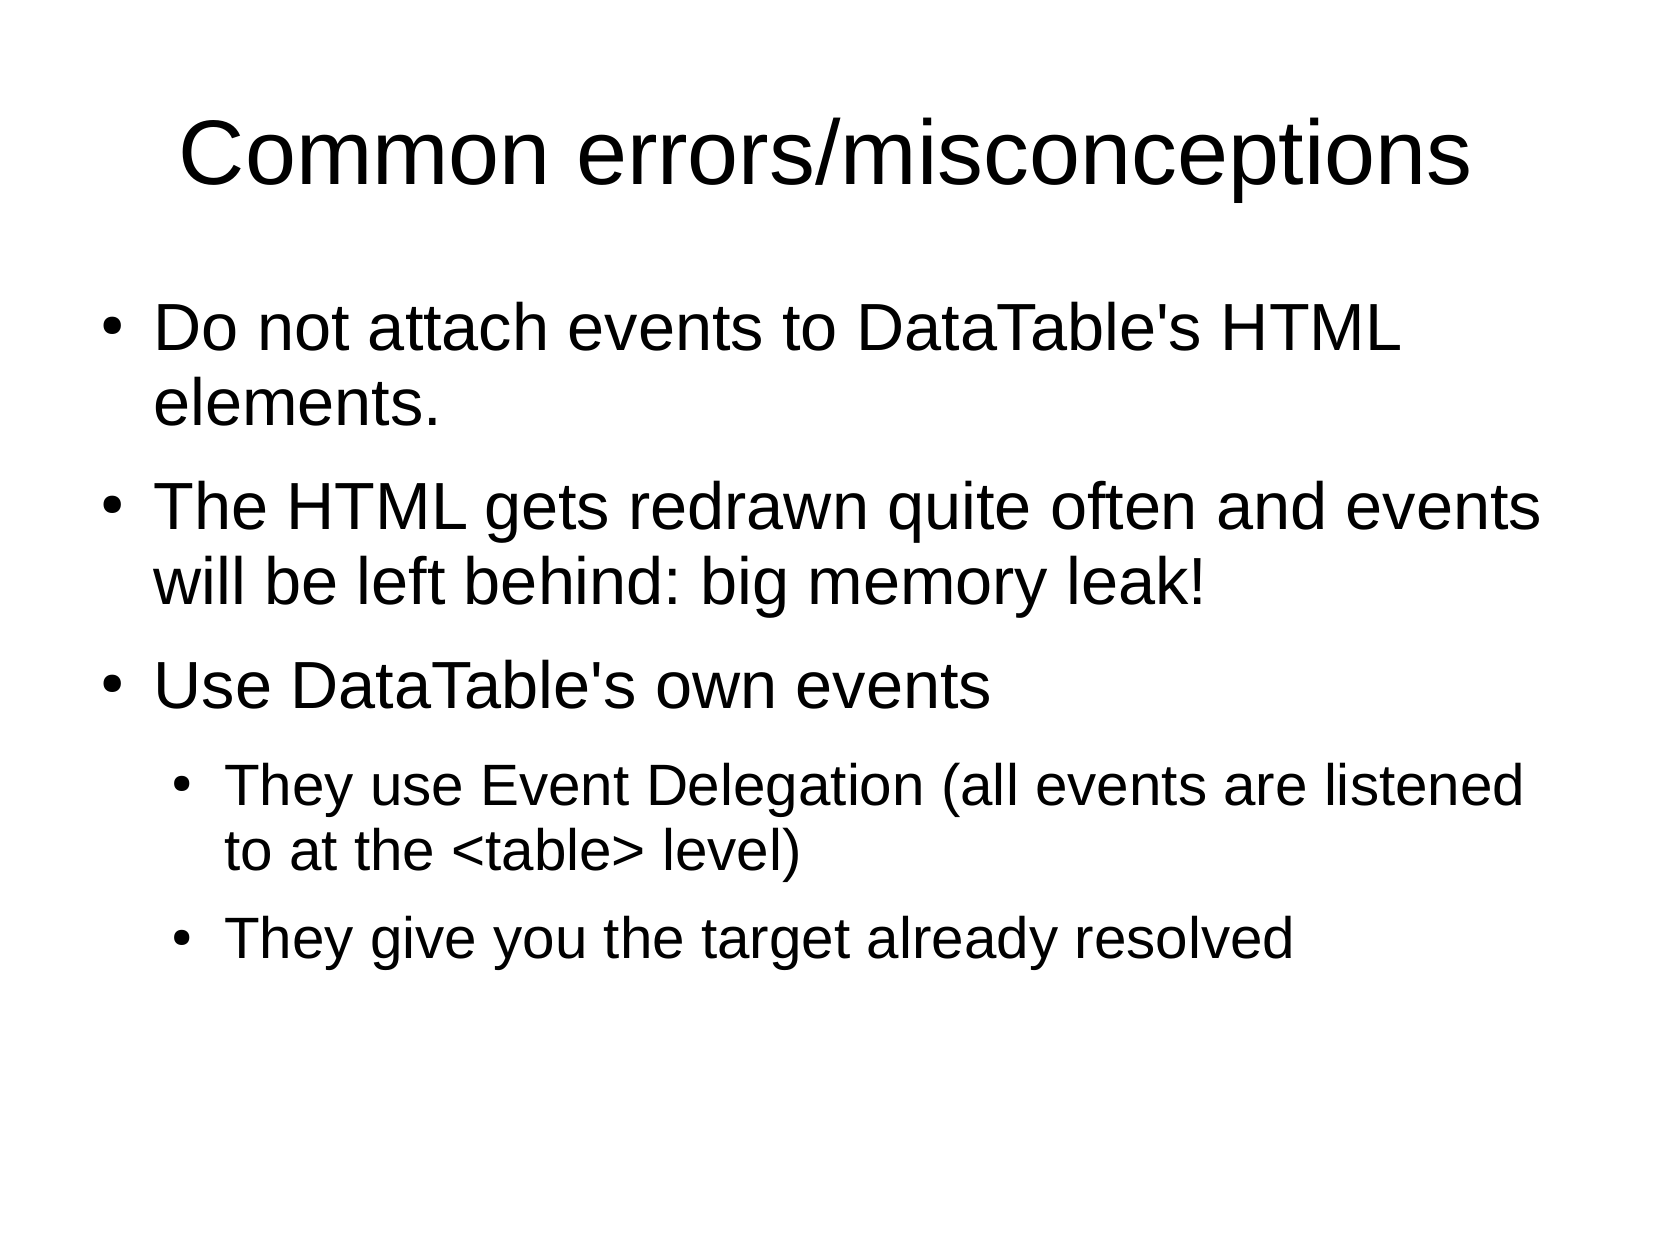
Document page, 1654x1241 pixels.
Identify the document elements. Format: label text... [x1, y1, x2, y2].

title Common errors/misconceptions [82, 56, 1571, 250]
list Do not attach events to DataTable's HTML elements. The HTML gets redrawn quite often and events will be left behind: big memory leak! Use DataTable's own events They use Event Delegation (all events are listened to at the <table> level) They give you the target already resolved [82, 290, 1571, 1094]
